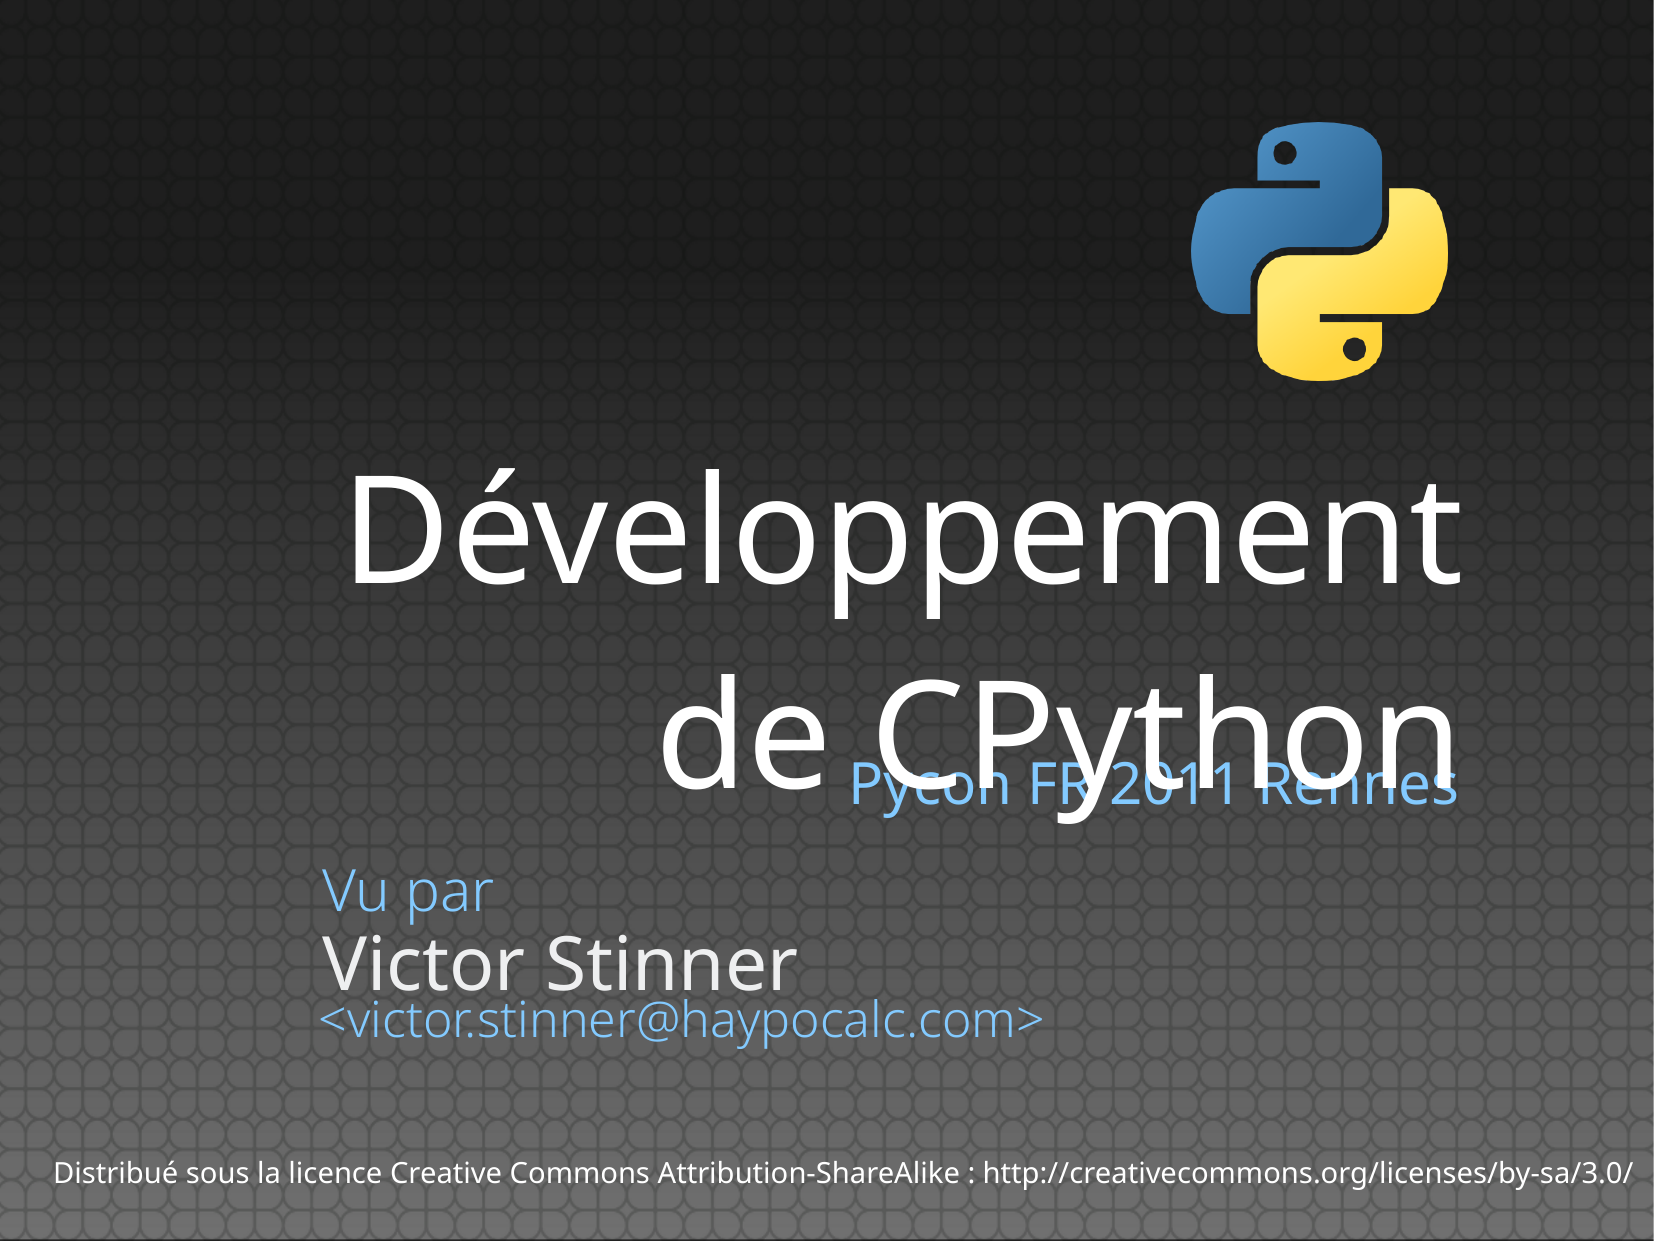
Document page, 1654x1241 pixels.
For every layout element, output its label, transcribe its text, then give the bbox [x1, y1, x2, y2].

text_box Vu par [307, 841, 683, 922]
subtitle Pycon FR 2011 Rennes [1084, 767, 1460, 820]
subtitle Pycon FR 2011 Rennes [113, 767, 1088, 820]
subtitle Pycon FR 2011 Rennes [680, 767, 719, 779]
text_box <victor.stinner@haypocalc.com> [153, 976, 1075, 1048]
text_box Distribué sous la licence Creative Commons Attribution-ShareAlike : http://creativecommons.org/licenses/by-sa/3.0/ [64, 1144, 1624, 1226]
picture [0, 0, 1654, 1241]
text_box Développement de CPython [41, 416, 1479, 767]
text_box Victor Stinner [307, 902, 1059, 976]
subtitle Pycon FR 2011 Rennes [1305, 767, 1344, 779]
